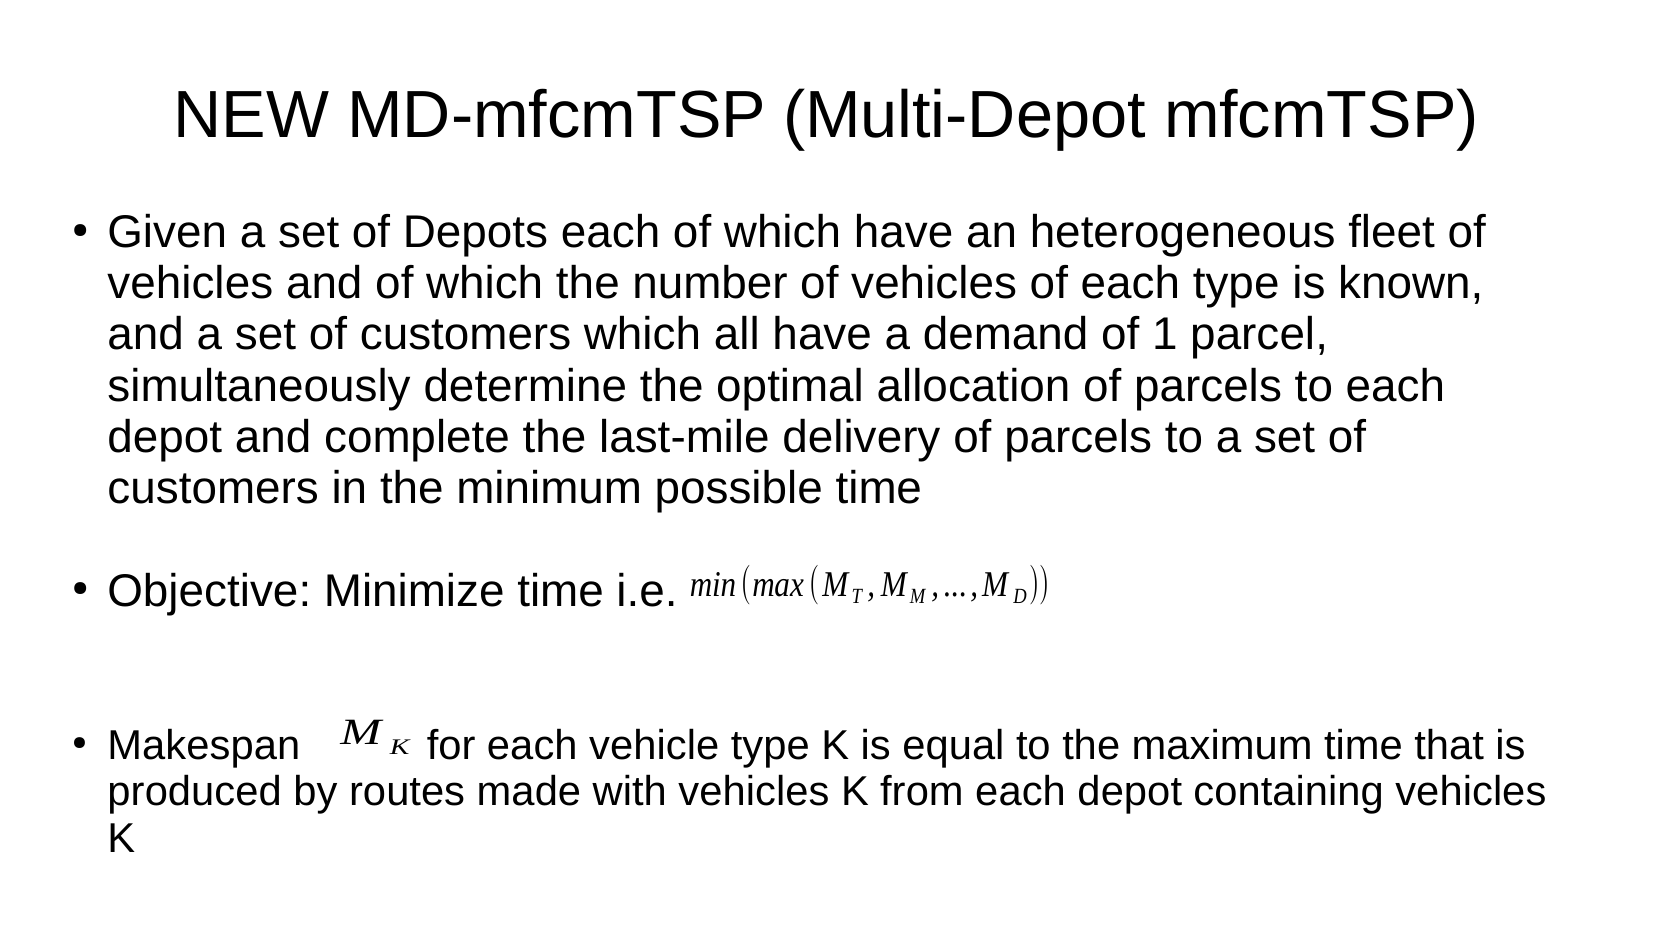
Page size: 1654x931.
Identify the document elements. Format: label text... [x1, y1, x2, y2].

chart [689, 562, 1051, 609]
title NEW MD-mfcmTSP (Multi-Depot mfcmTSP) [82, 37, 1571, 193]
chart [337, 712, 412, 759]
subtitle Given a set of Depots each of which have an heterogeneous fleet of vehicles and of which the number of vehicles of each type is known, and a set of customers which all have a demand of 1 parcel, simultaneously determine the optimal allocation of parcels to each depot and complete the last-mile delivery of parcels to a set of customers in the minimum possible time Objective: Minimize time i.e. Makespan for each vehicle type K is equal to the maximum time that is produced by routes made with vehicles K from each depot containing vehicles K [72, 150, 1561, 913]
